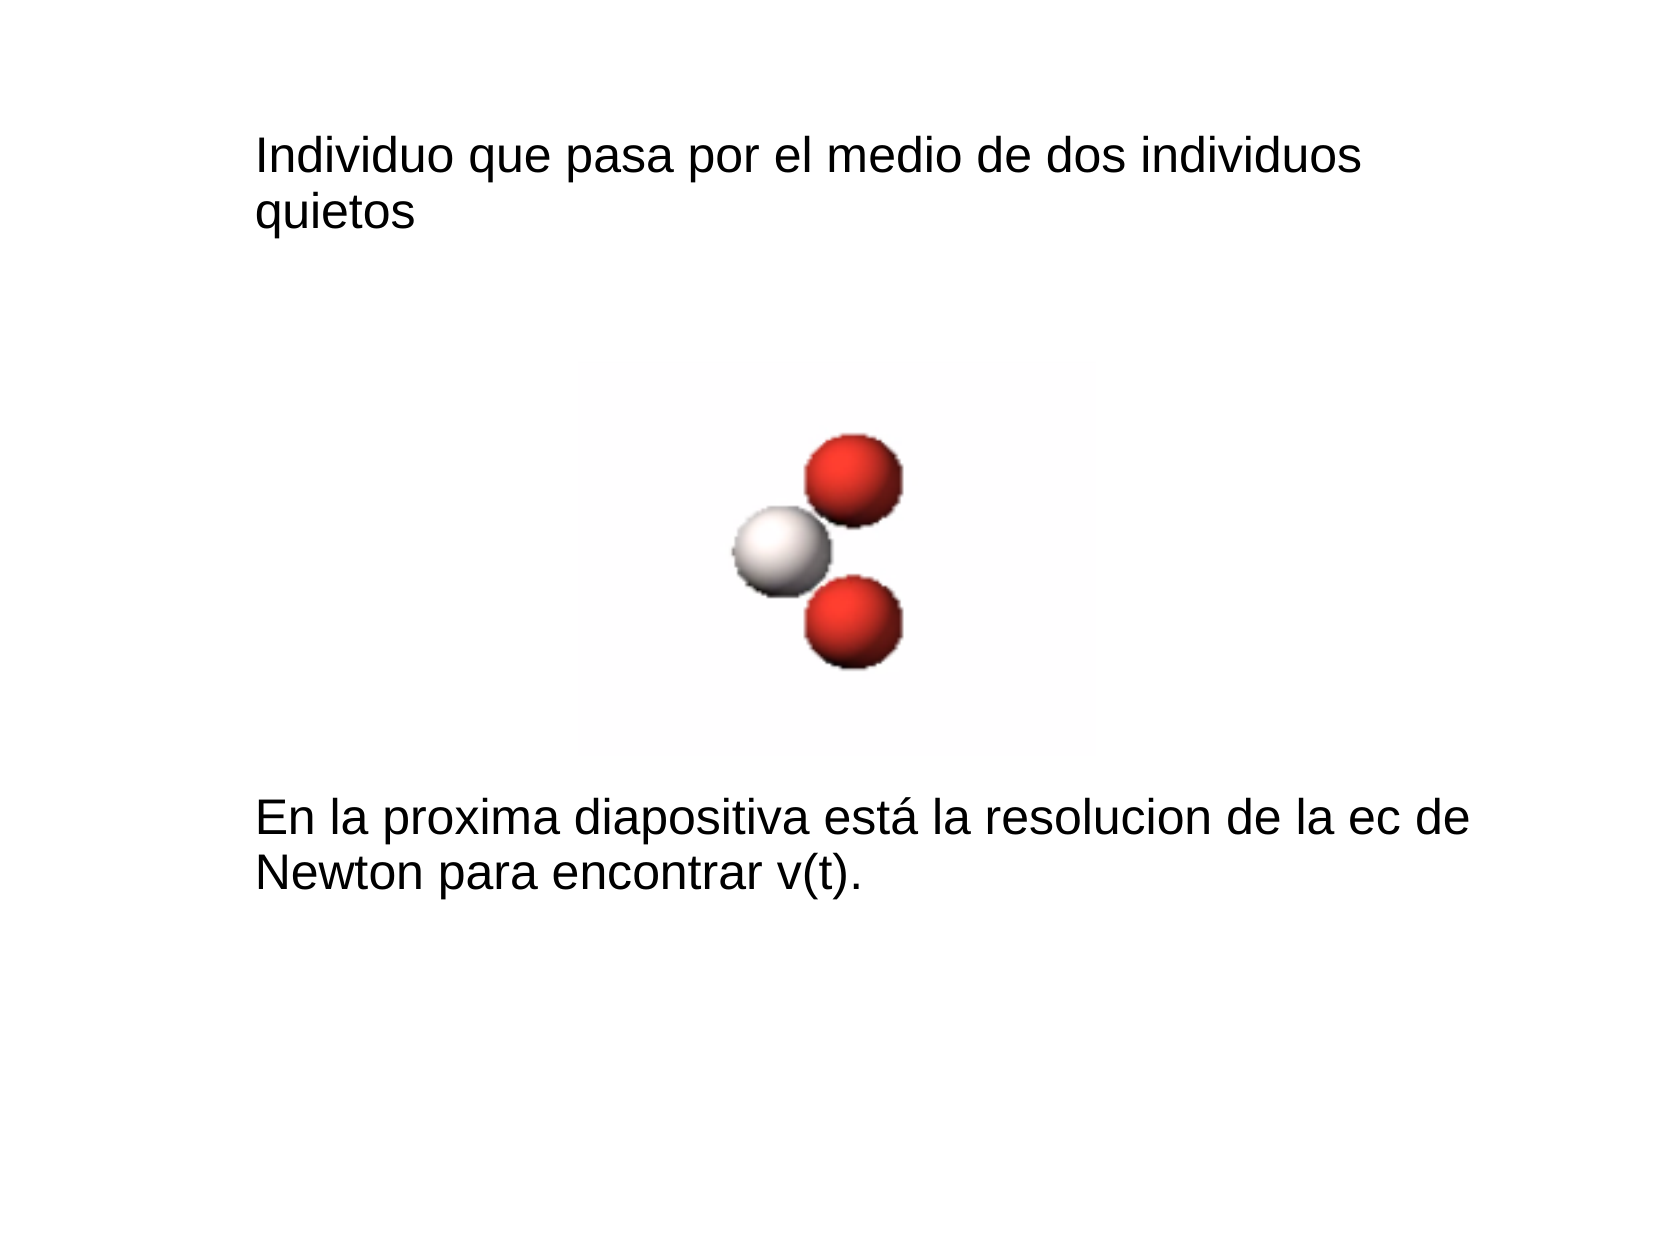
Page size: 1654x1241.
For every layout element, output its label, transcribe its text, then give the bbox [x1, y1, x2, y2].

picture [578, 361, 1096, 756]
text_box En la proxima diapositiva está la resolucion de la ec de Newton para encontrar v(t). [240, 781, 1531, 1022]
text_box Individuo que pasa por el medio de dos individuos quietos [240, 120, 1531, 248]
